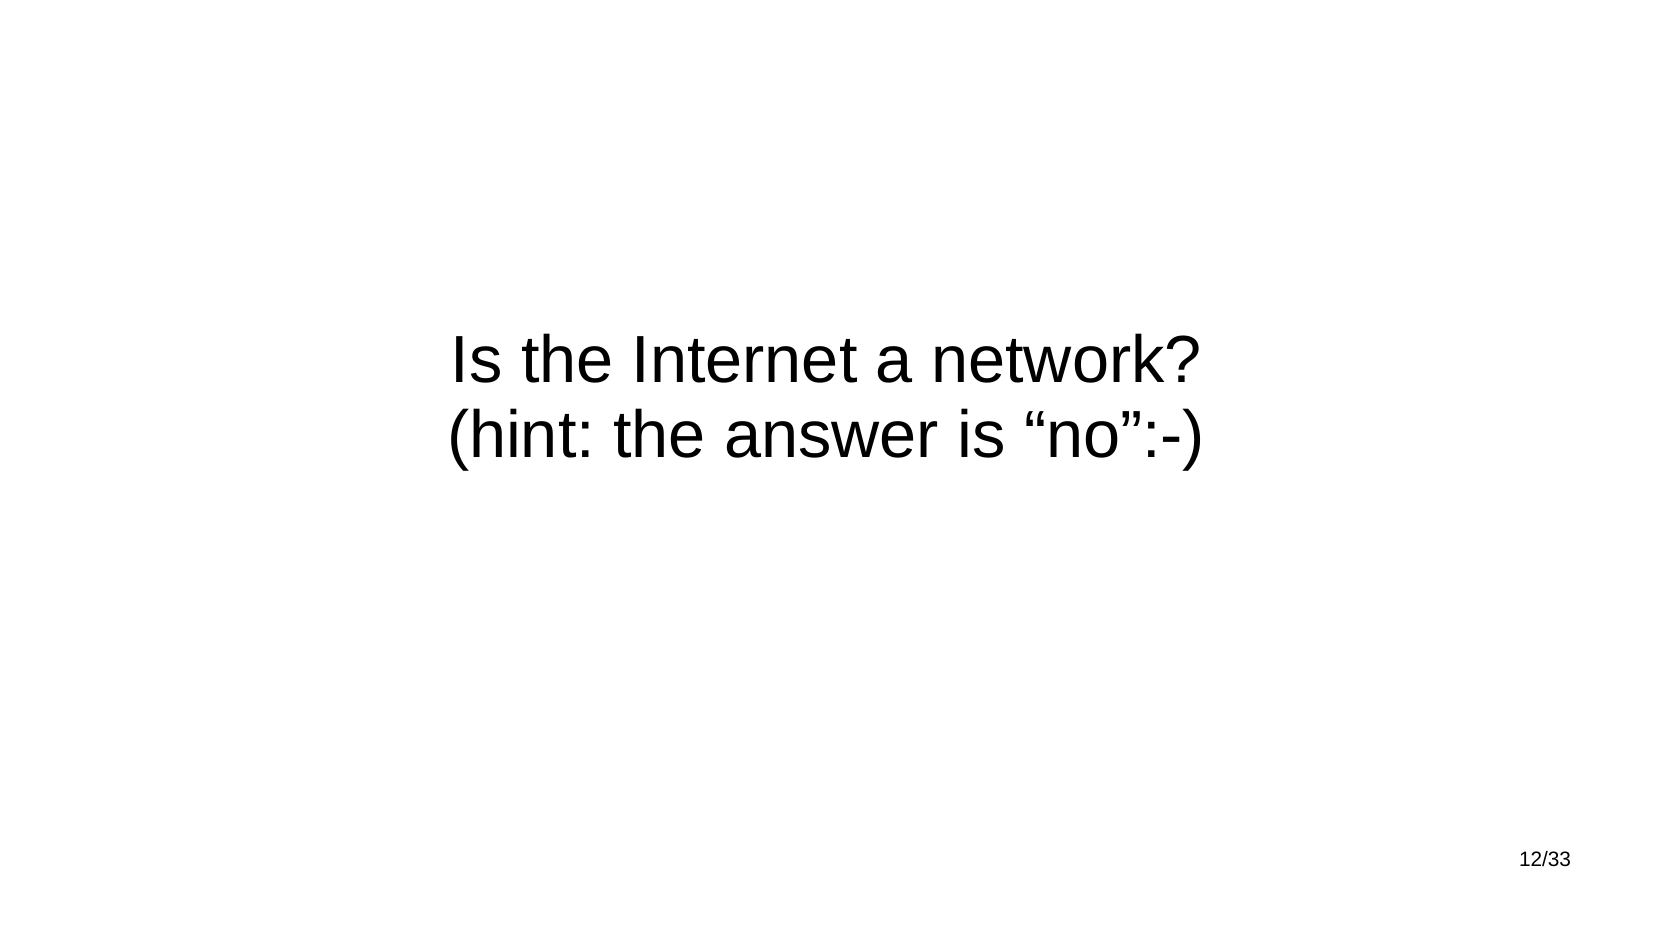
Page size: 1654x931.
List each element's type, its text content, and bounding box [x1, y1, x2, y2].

subtitle Is the Internet a network? (hint: the answer is “no”:-) [82, 37, 1571, 757]
